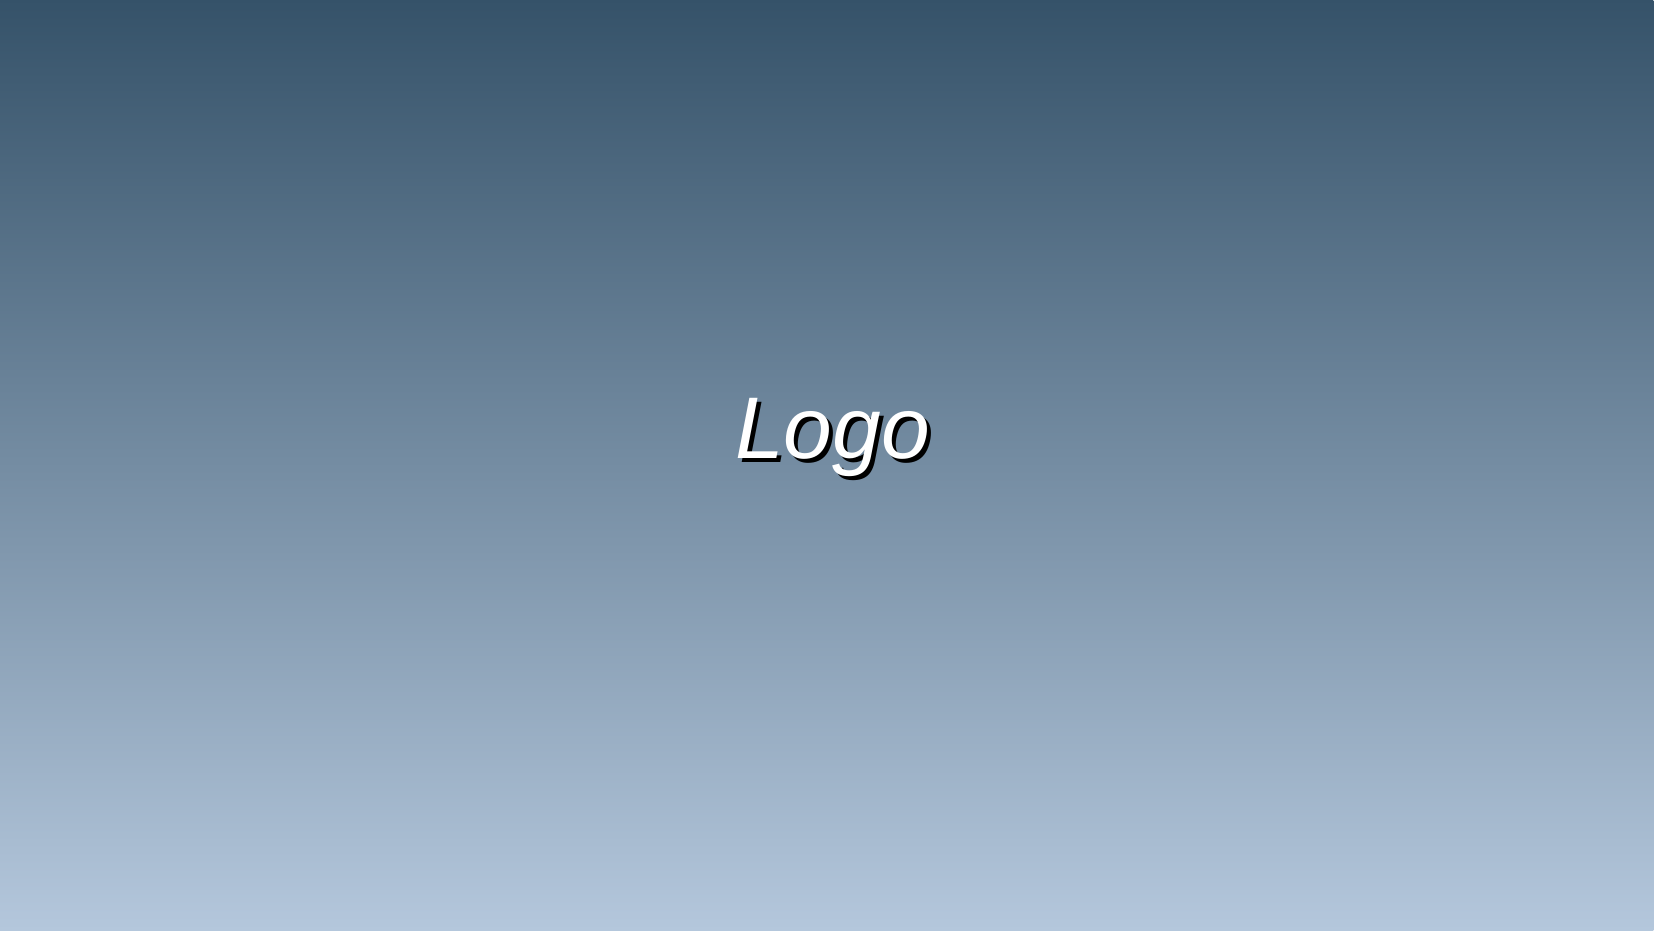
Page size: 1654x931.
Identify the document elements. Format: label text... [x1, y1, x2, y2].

title Logo [88, 324, 1577, 532]
